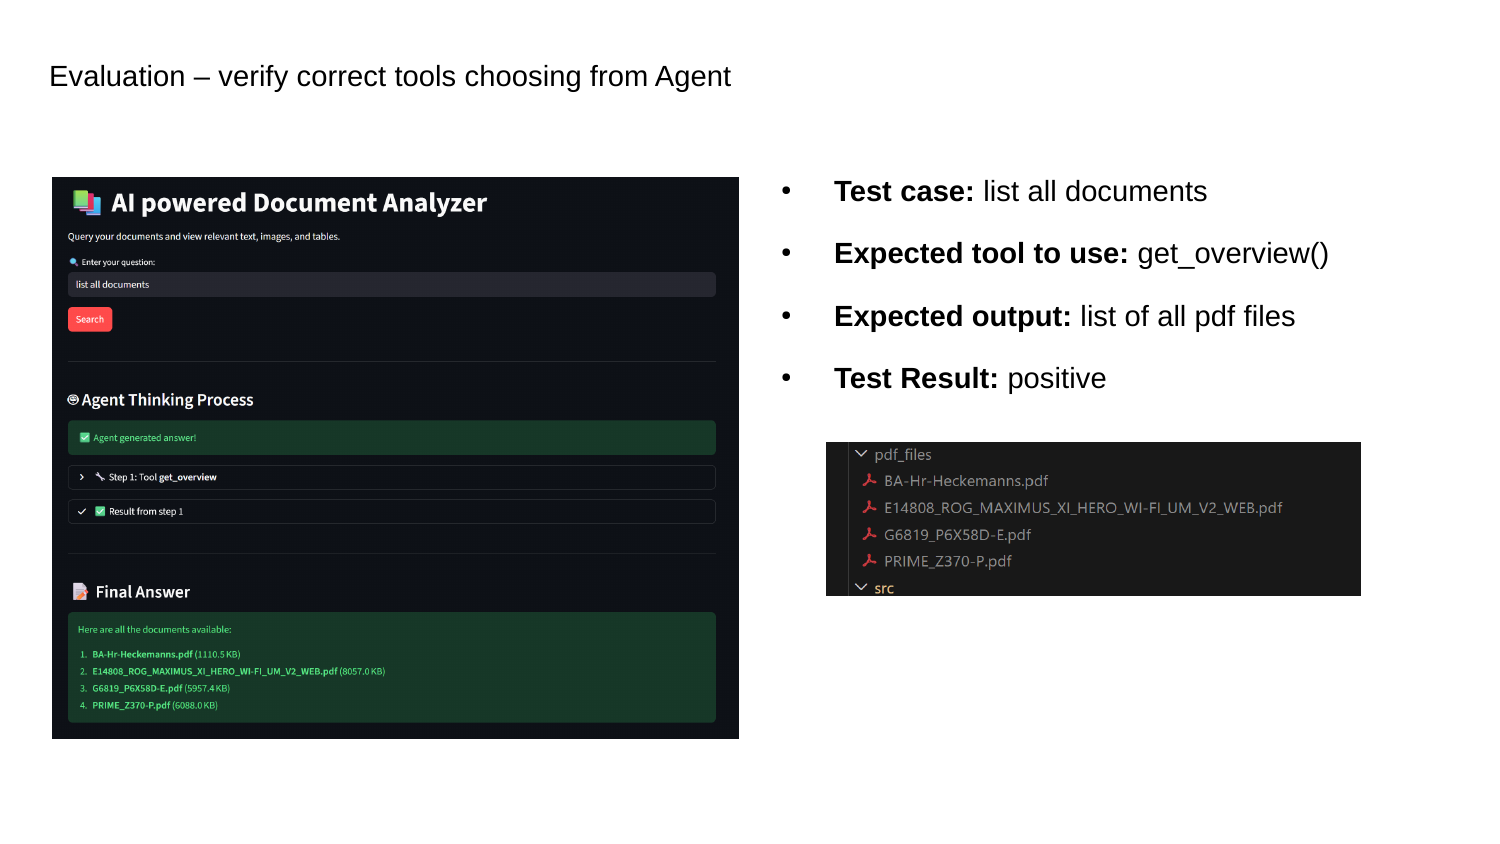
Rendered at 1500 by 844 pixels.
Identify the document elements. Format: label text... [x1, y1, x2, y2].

picture [826, 442, 1361, 596]
title Evaluation – verify correct tools choosing from Agent [49, 29, 1447, 124]
picture [52, 177, 739, 739]
list Test case: list all documents Expected tool to use: get_overview() Expected output: list of all pdf files Test Result: positive [763, 175, 1446, 736]
